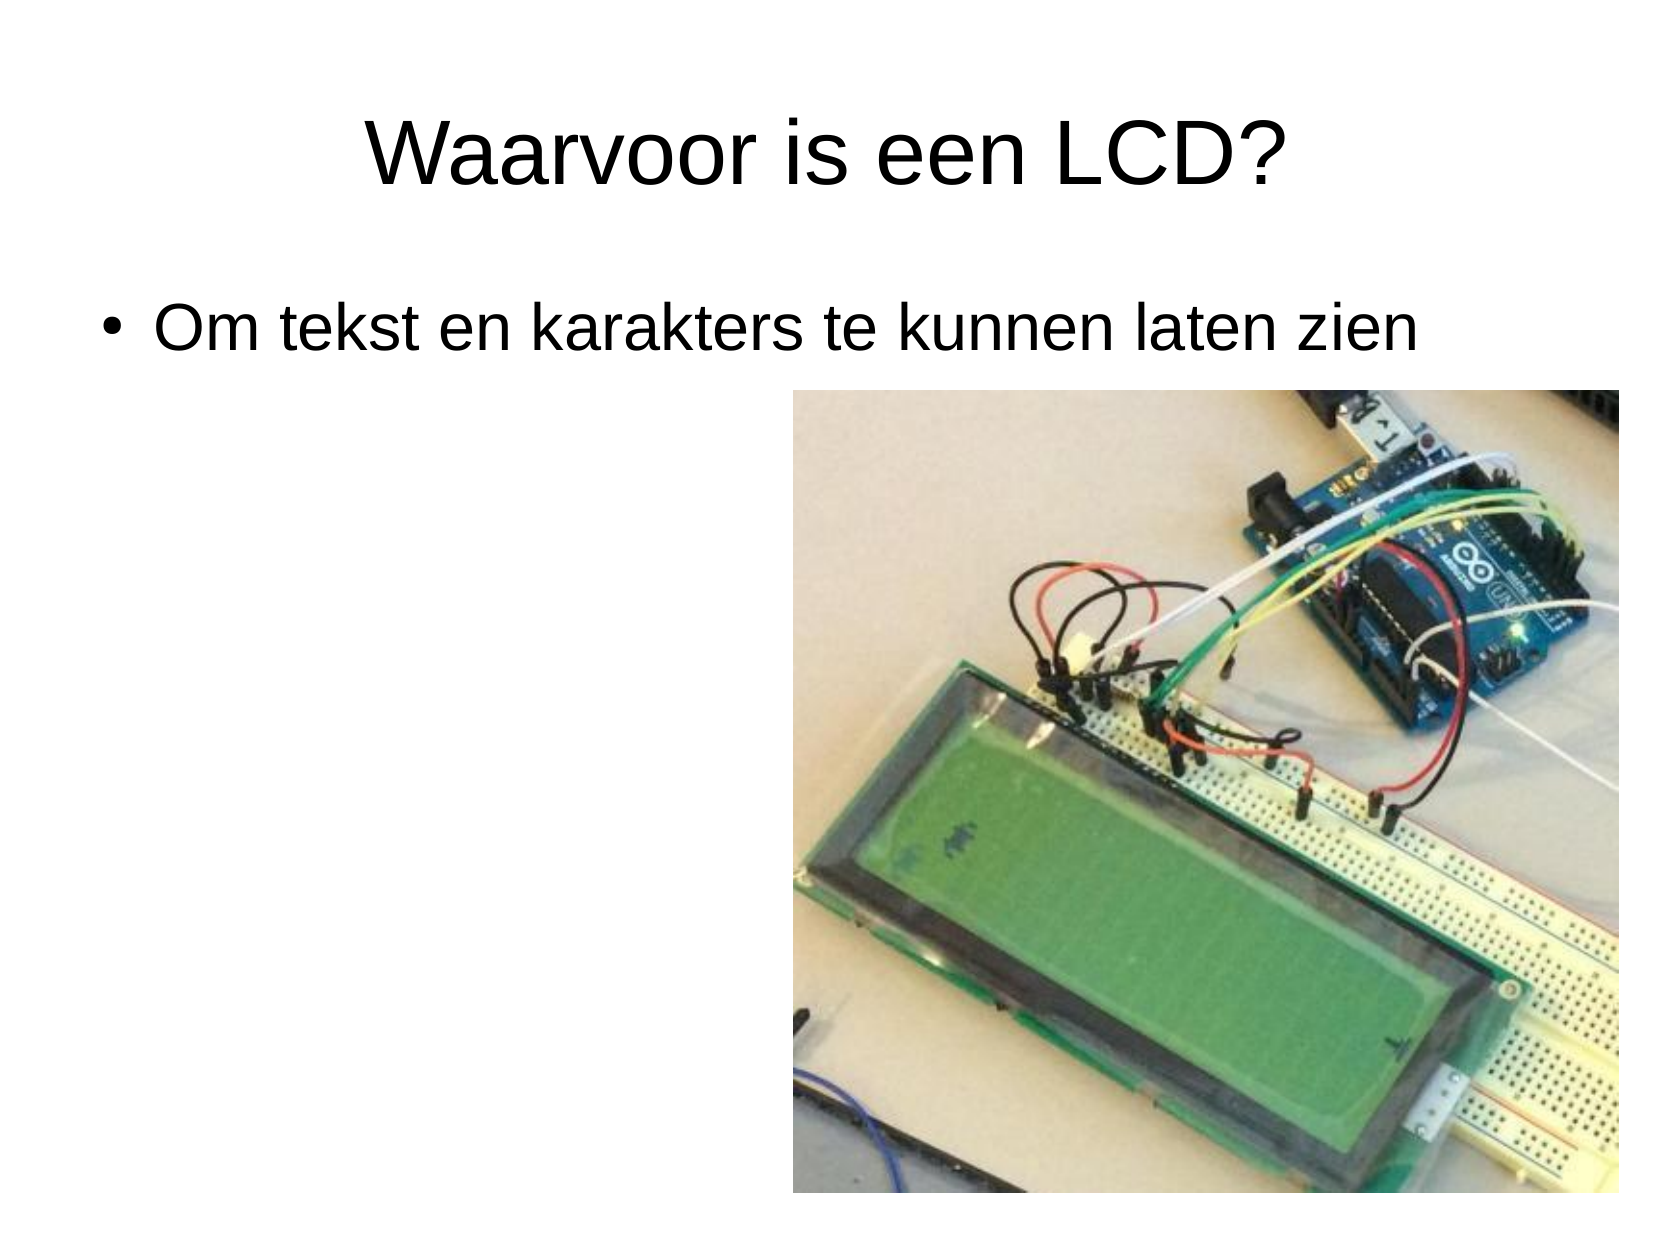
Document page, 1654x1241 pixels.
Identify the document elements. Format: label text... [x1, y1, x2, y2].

picture [793, 390, 1619, 1193]
list Om tekst en karakters te kunnen laten zien [82, 290, 1571, 1010]
title Waarvoor is een LCD? [82, 49, 1571, 257]
